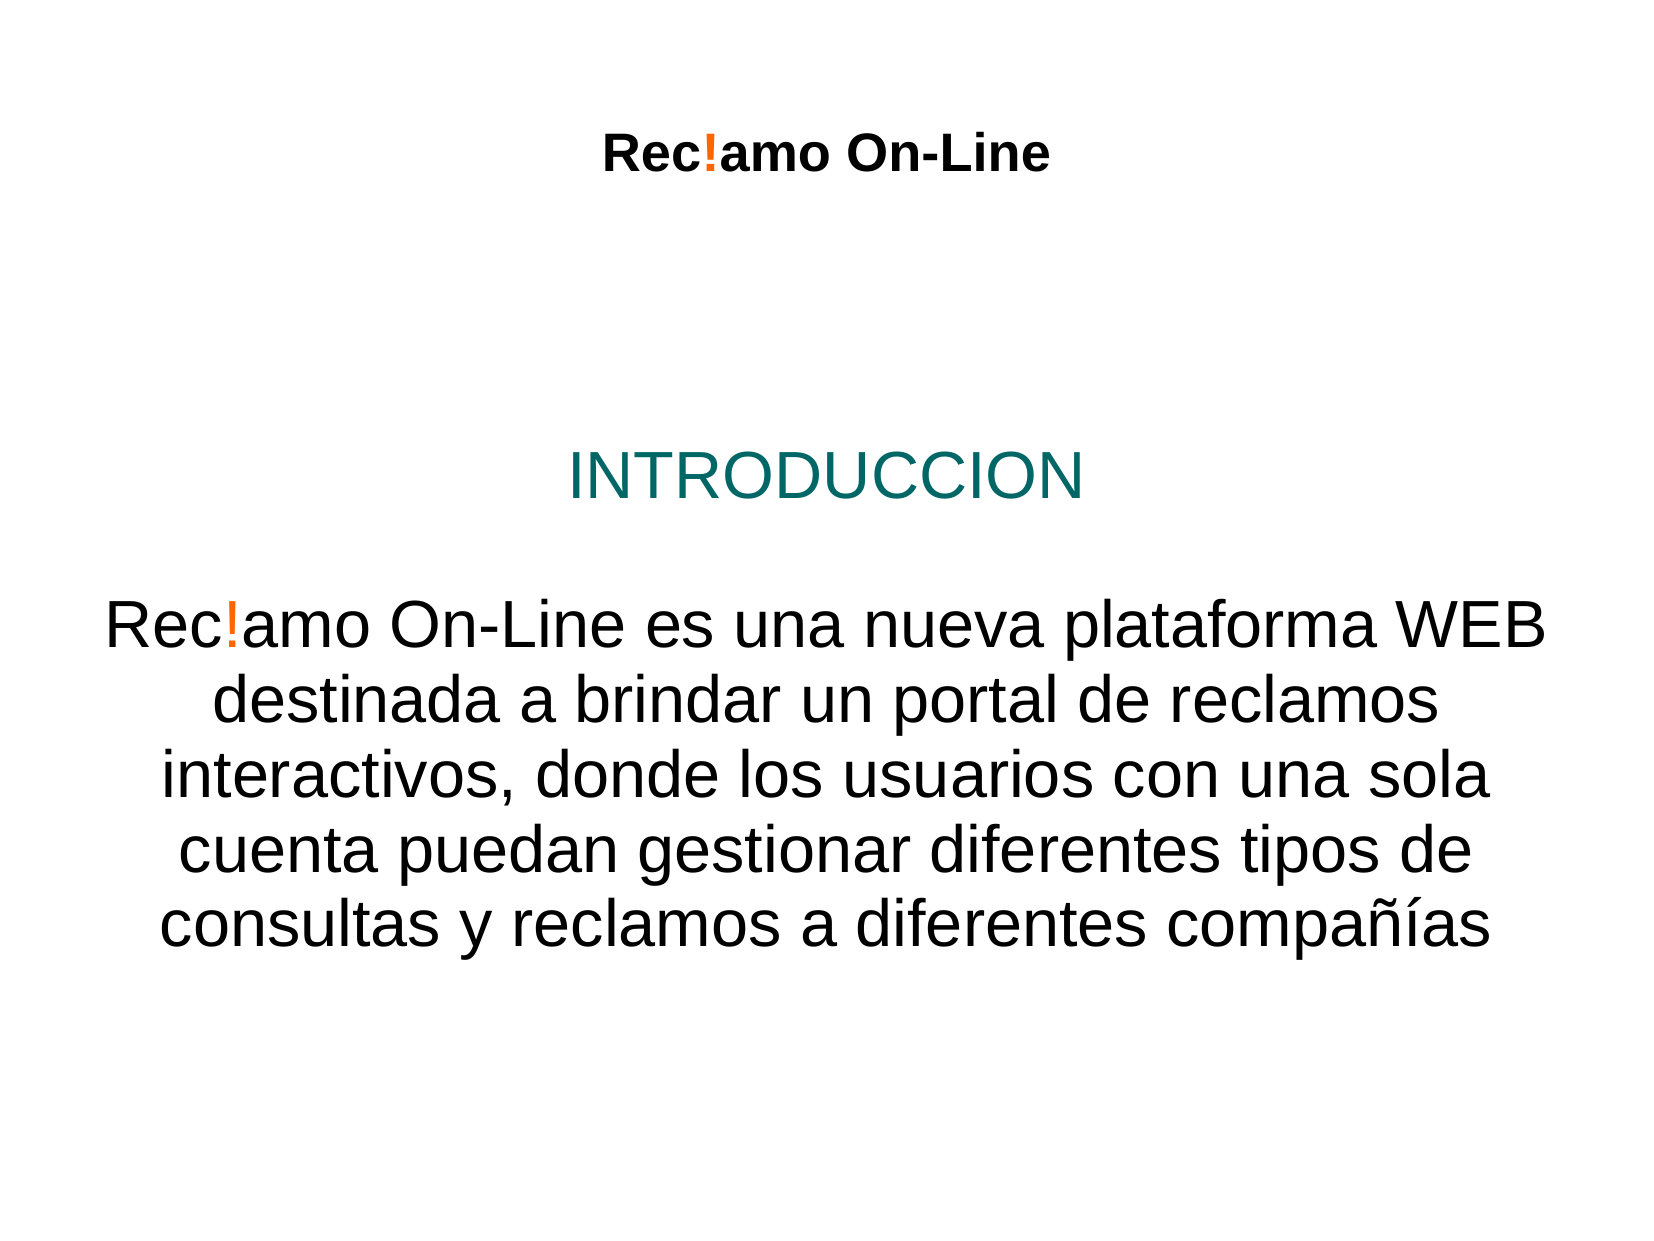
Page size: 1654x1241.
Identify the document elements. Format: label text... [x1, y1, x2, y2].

subtitle INTRODUCCION Rec!amo On-Line es una nueva plataforma WEB destinada a brindar un portal de reclamos interactivos, donde los usuarios con una sola cuenta puedan gestionar diferentes tipos de consultas y reclamos a diferentes compañías [82, 290, 1571, 1109]
title Rec!amo On-Line [82, 49, 1571, 257]
